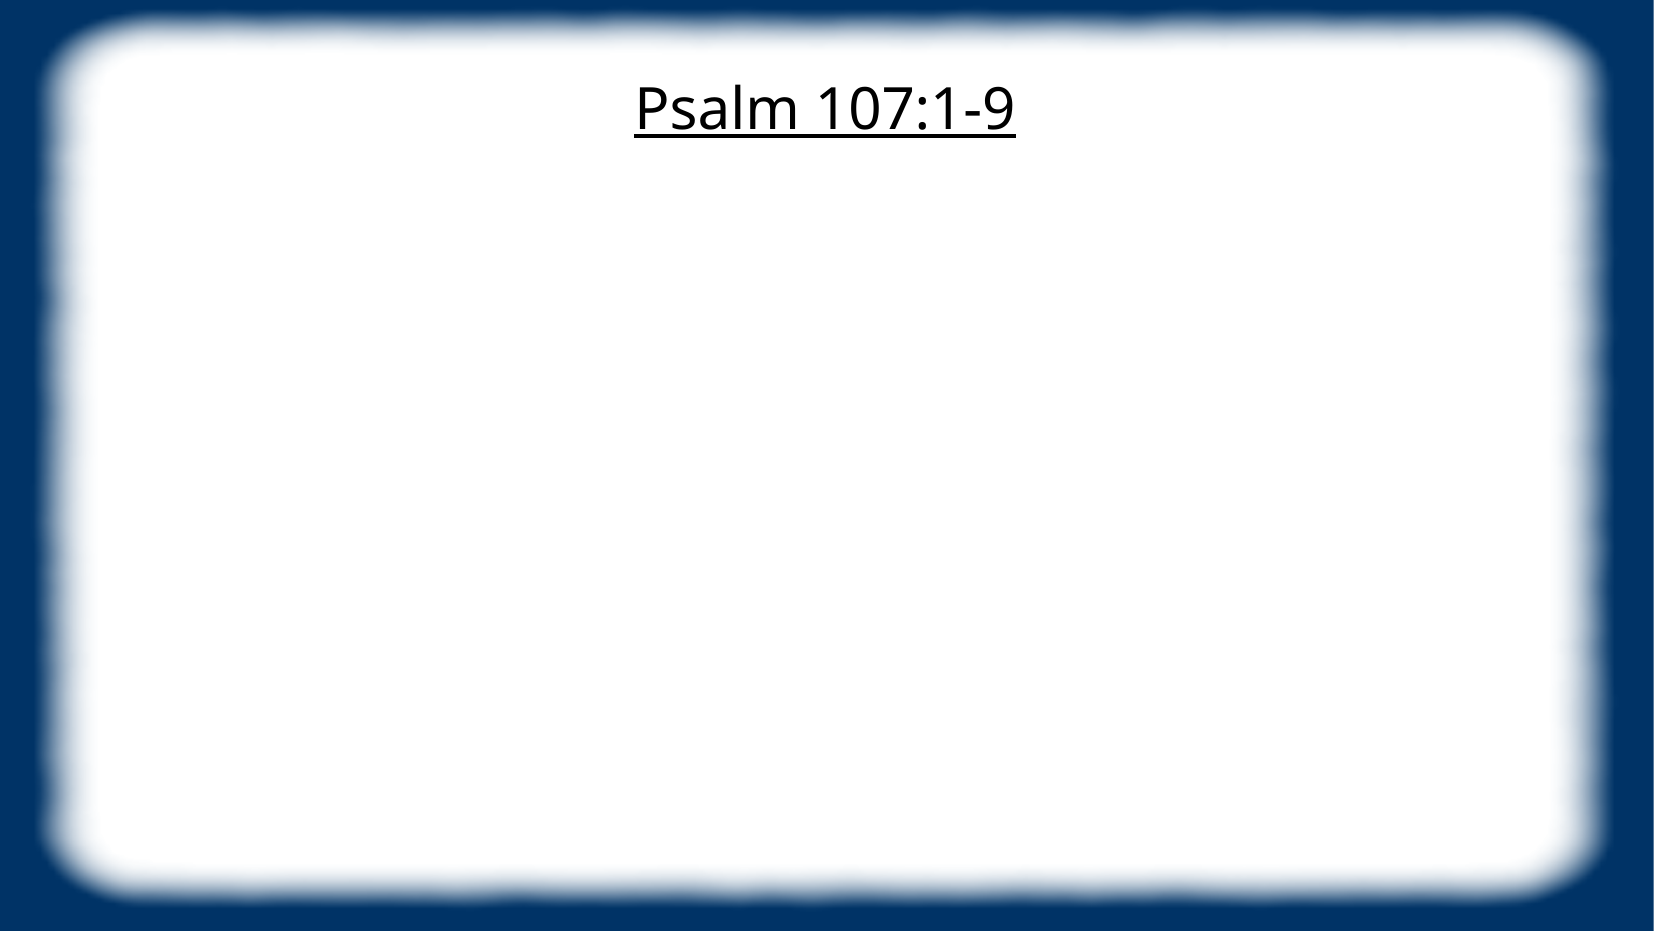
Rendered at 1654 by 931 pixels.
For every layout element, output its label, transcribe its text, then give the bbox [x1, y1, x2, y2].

picture [0, 0, 1654, 931]
text_box Psalm 107:1-9 [120, 60, 1531, 153]
